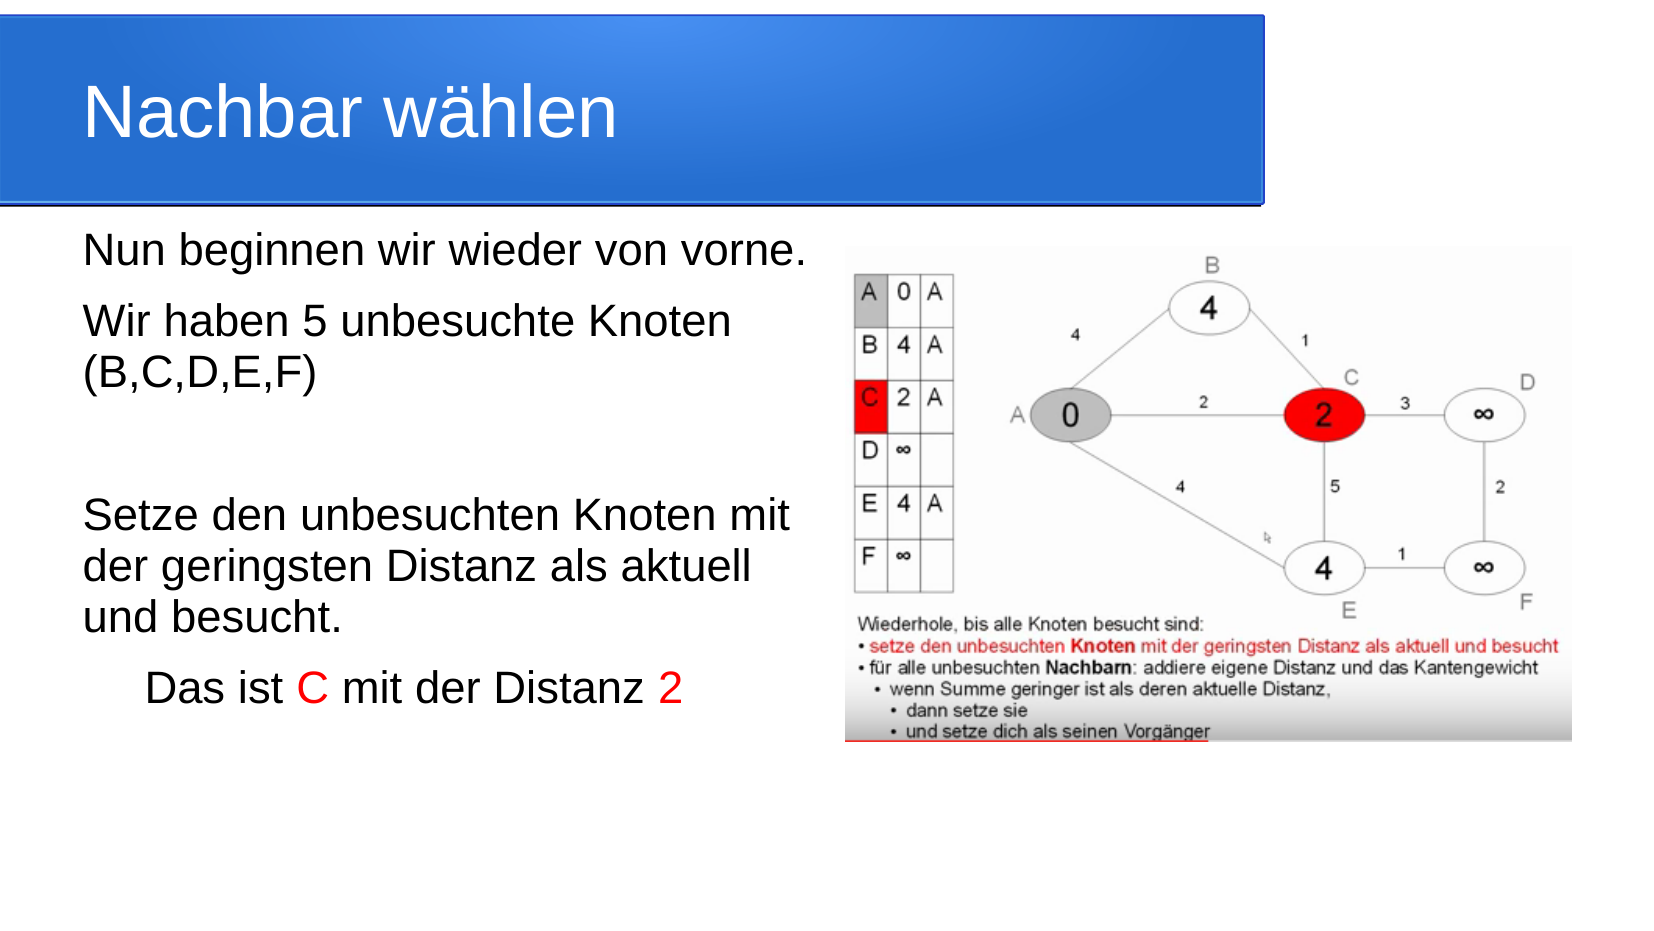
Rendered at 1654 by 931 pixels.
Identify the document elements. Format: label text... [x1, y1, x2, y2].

picture [845, 246, 1572, 742]
list Nun beginnen wir wieder von vorne. Wir haben 5 unbesuchte Knoten (B,C,D,E,F) Setze den unbesuchten Knoten mit der geringsten Distanz als aktuell und besucht. Das ist C mit der Distanz 2 [82, 224, 809, 764]
title Nachbar wählen [82, 35, 1235, 189]
